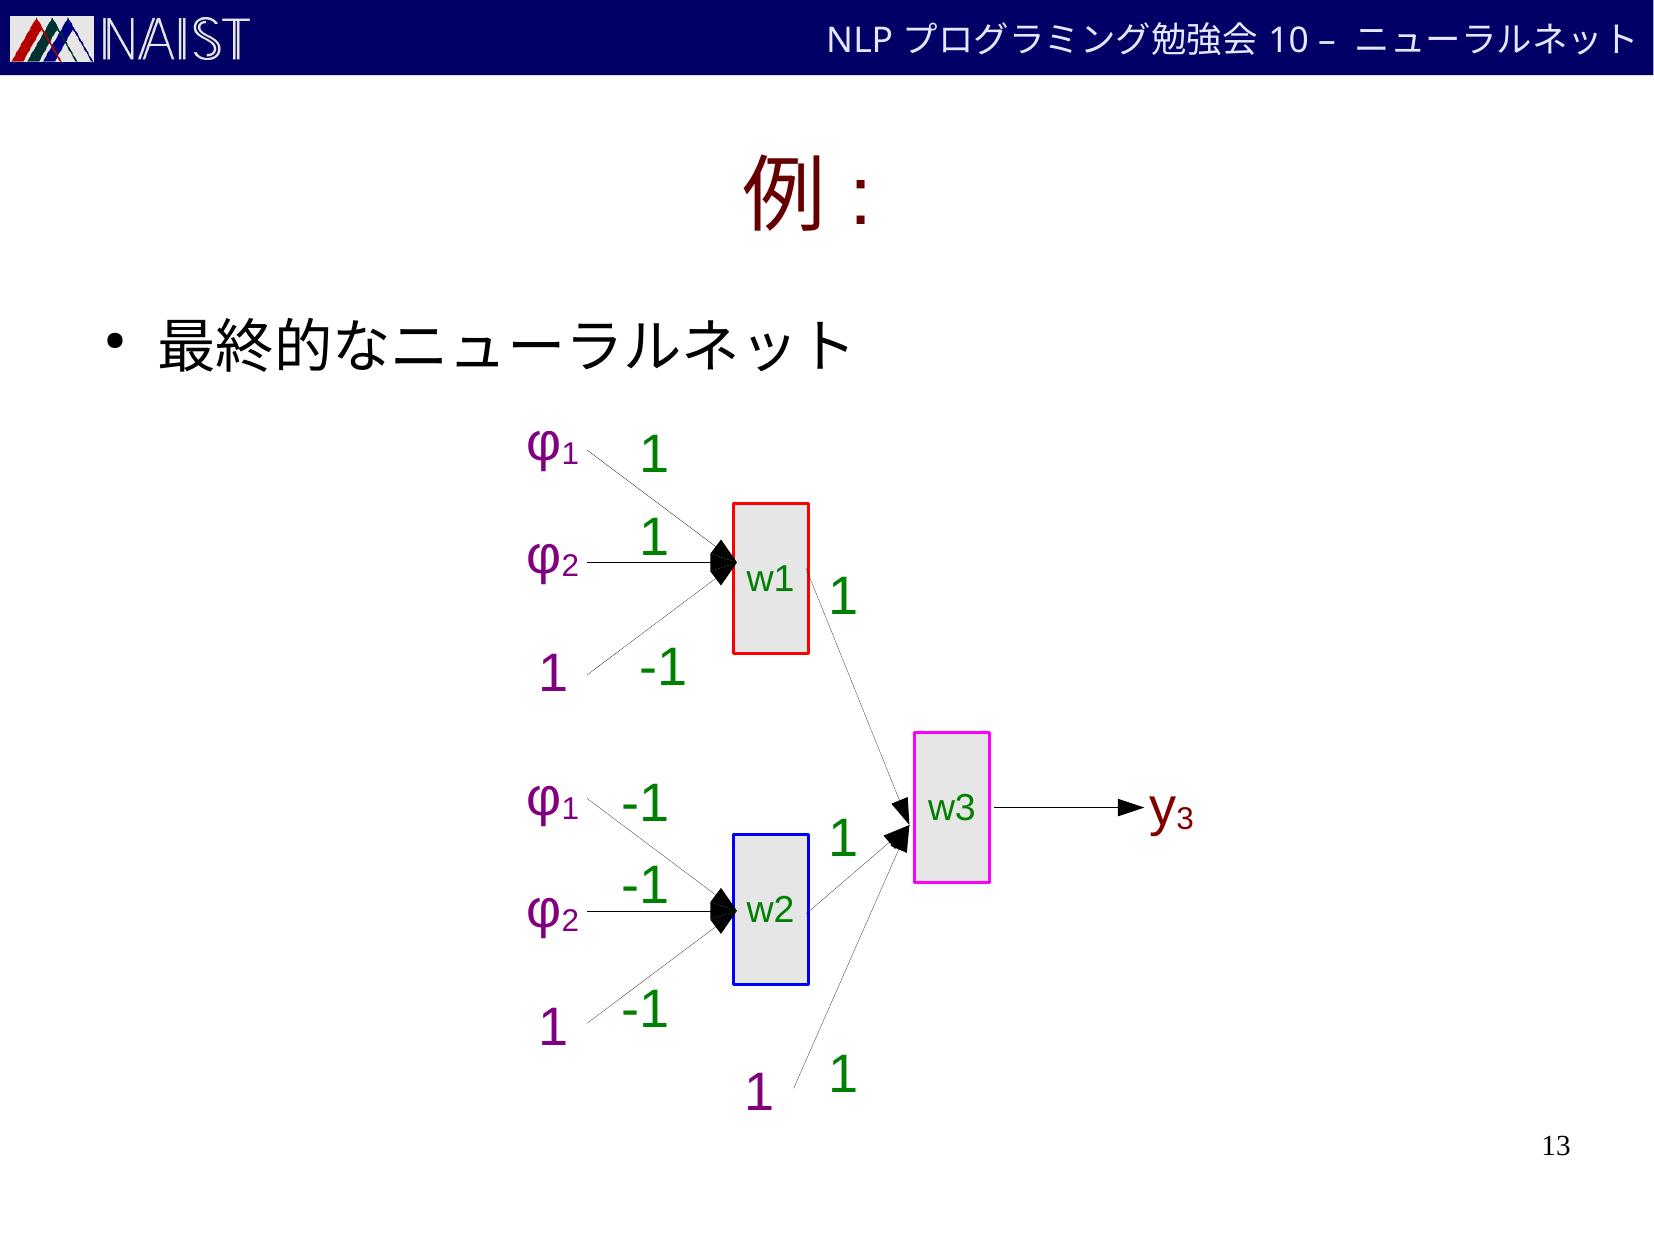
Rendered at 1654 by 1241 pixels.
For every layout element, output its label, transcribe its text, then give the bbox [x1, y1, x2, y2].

text_box φ1 [511, 404, 595, 498]
text_box w3 [914, 732, 990, 883]
text_box 1 [730, 1054, 791, 1130]
text_box 1 [624, 499, 685, 575]
text_box 1 [624, 416, 685, 492]
text_box w1 [733, 503, 809, 654]
text_box -1 [606, 764, 685, 841]
text_box -1 [606, 847, 685, 923]
text_box 1 [523, 634, 584, 711]
picture [10, 16, 94, 62]
text_box φ1 [511, 758, 595, 853]
list 最終的なニューラルネット [86, 300, 1576, 363]
text_box 1 [813, 1036, 874, 1112]
text_box -1 [624, 628, 703, 705]
text_box y3 [1134, 769, 1209, 863]
text_box 1 [523, 989, 584, 1065]
picture [102, 17, 251, 60]
title 例: [75, 92, 1564, 285]
text_box 1 [813, 800, 874, 876]
text_box φ2 [511, 516, 595, 610]
text_box 1 [813, 558, 874, 634]
text_box w2 [733, 834, 809, 985]
text_box -1 [606, 971, 685, 1047]
text_box φ2 [511, 871, 595, 965]
